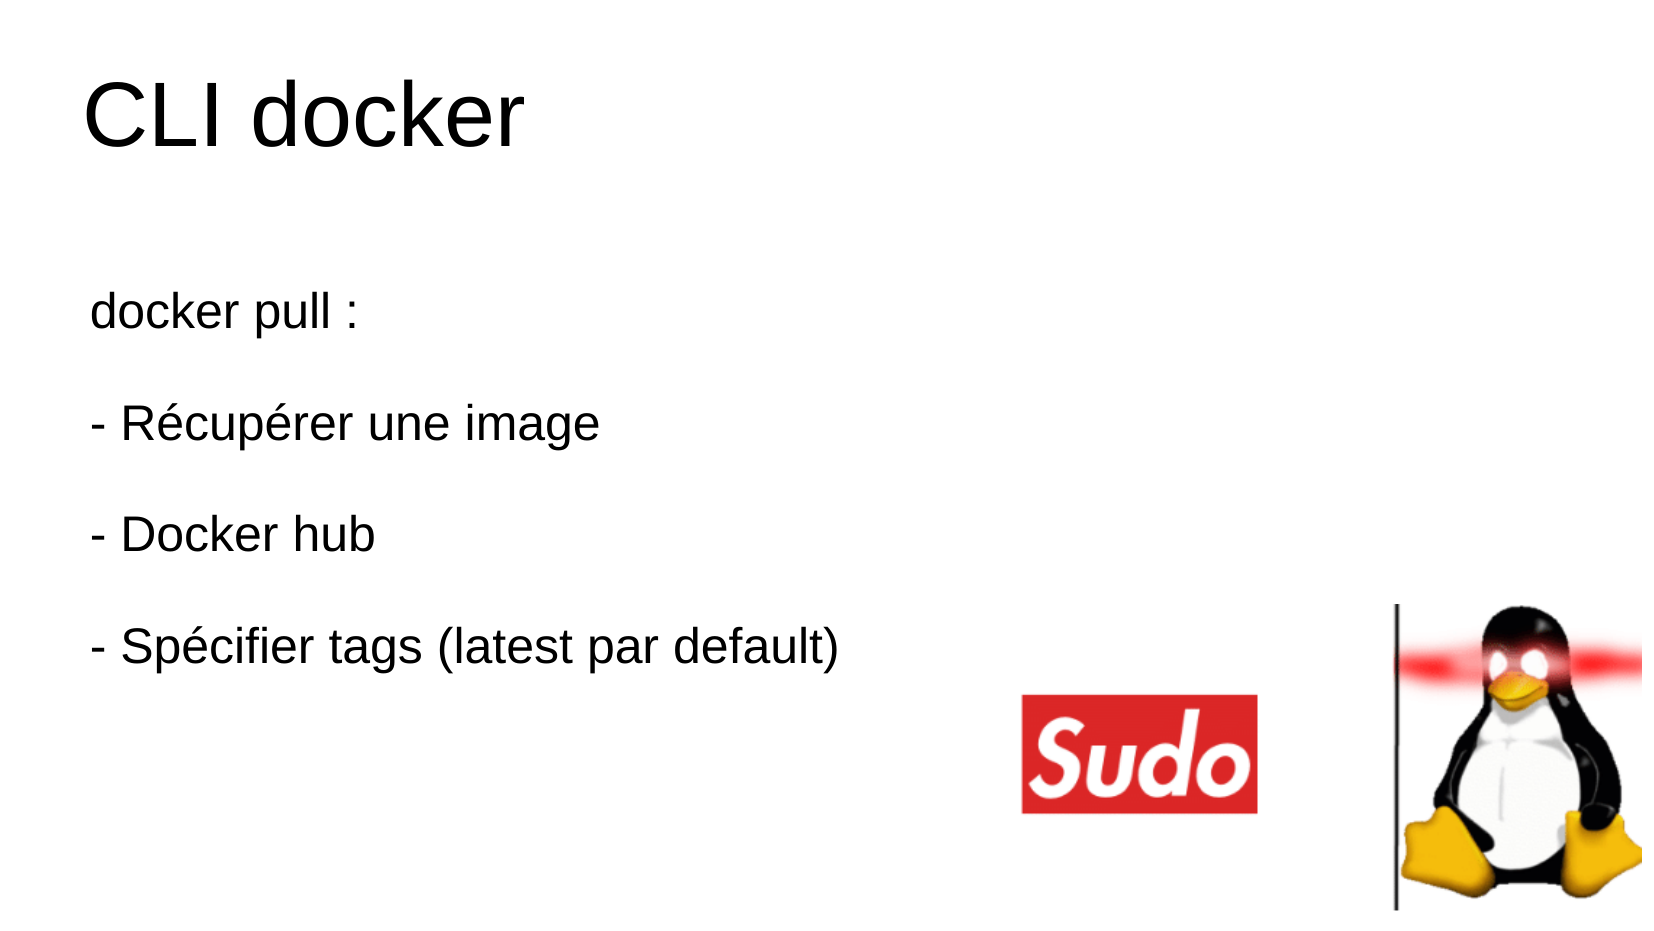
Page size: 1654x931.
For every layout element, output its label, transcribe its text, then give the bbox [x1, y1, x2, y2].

title CLI docker [82, 37, 1571, 193]
text_box docker pull : - Récupérer une image - Docker hub - Spécifier tags (latest par default) [75, 275, 1306, 766]
picture [930, 604, 1642, 931]
text_box [105, 240, 1591, 604]
